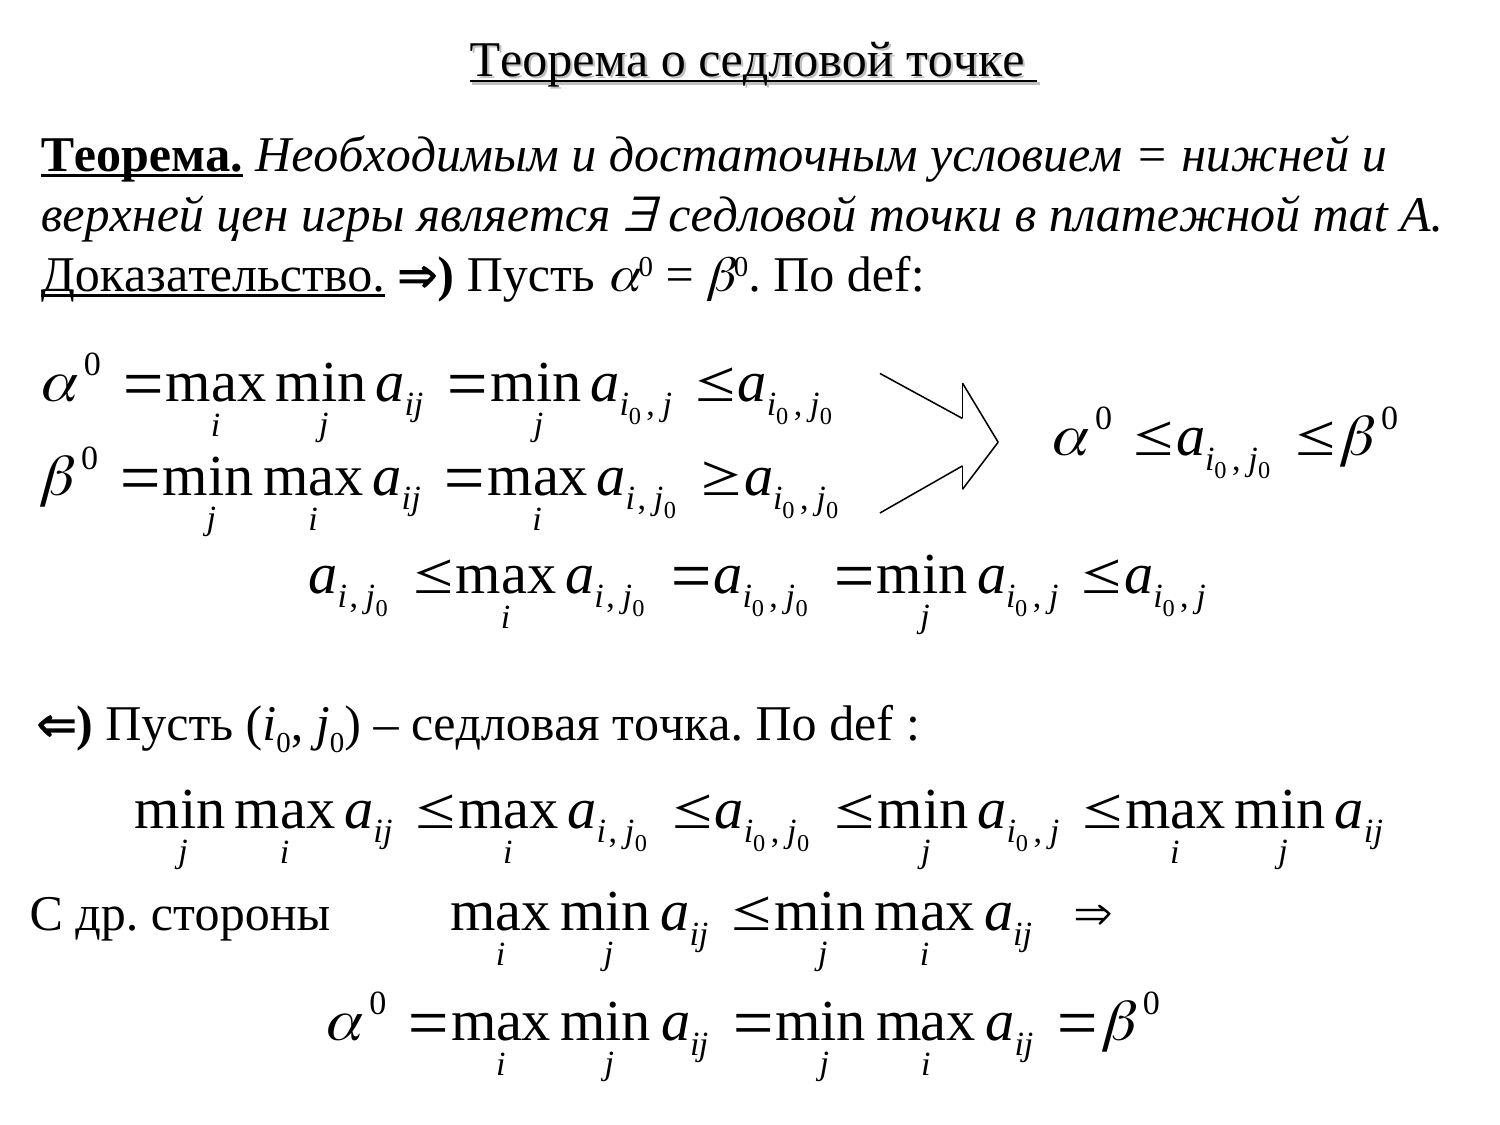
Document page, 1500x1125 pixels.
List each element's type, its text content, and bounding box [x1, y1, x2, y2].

text_box Теорема. Необходимым и достаточным условием = нижней и верхней цен игры является  седловой точки в платежной mat A. Доказательство. ) Пусть 0 = 0. По def: [25, 113, 1483, 309]
text_box С др. стороны [14, 872, 345, 949]
chart [1045, 392, 1411, 490]
text_box ) Пусть (i0, j0) – седловая точка. По def : [20, 682, 948, 767]
text_box  [1058, 871, 1129, 948]
text_box Теорема о седловой точке [454, 18, 1053, 95]
chart [29, 338, 1220, 647]
chart [125, 770, 1396, 1094]
